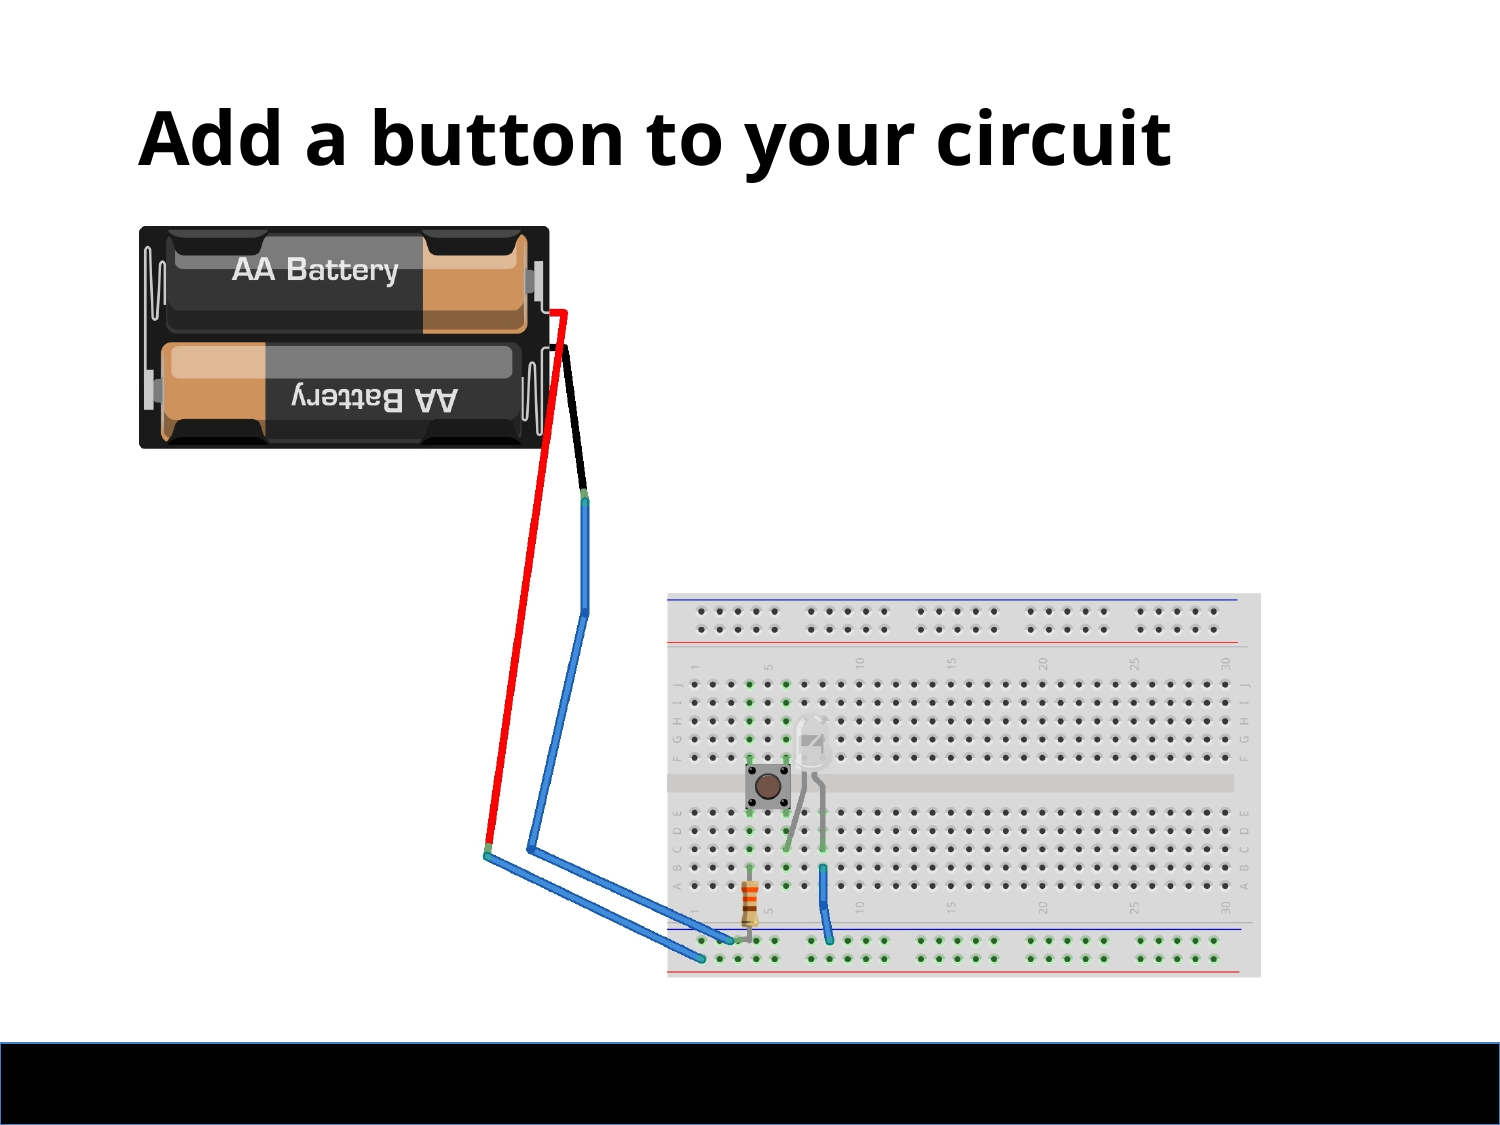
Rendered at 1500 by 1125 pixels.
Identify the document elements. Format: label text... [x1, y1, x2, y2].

title Add a button to your circuit [123, 82, 1383, 174]
picture [139, 226, 1261, 983]
